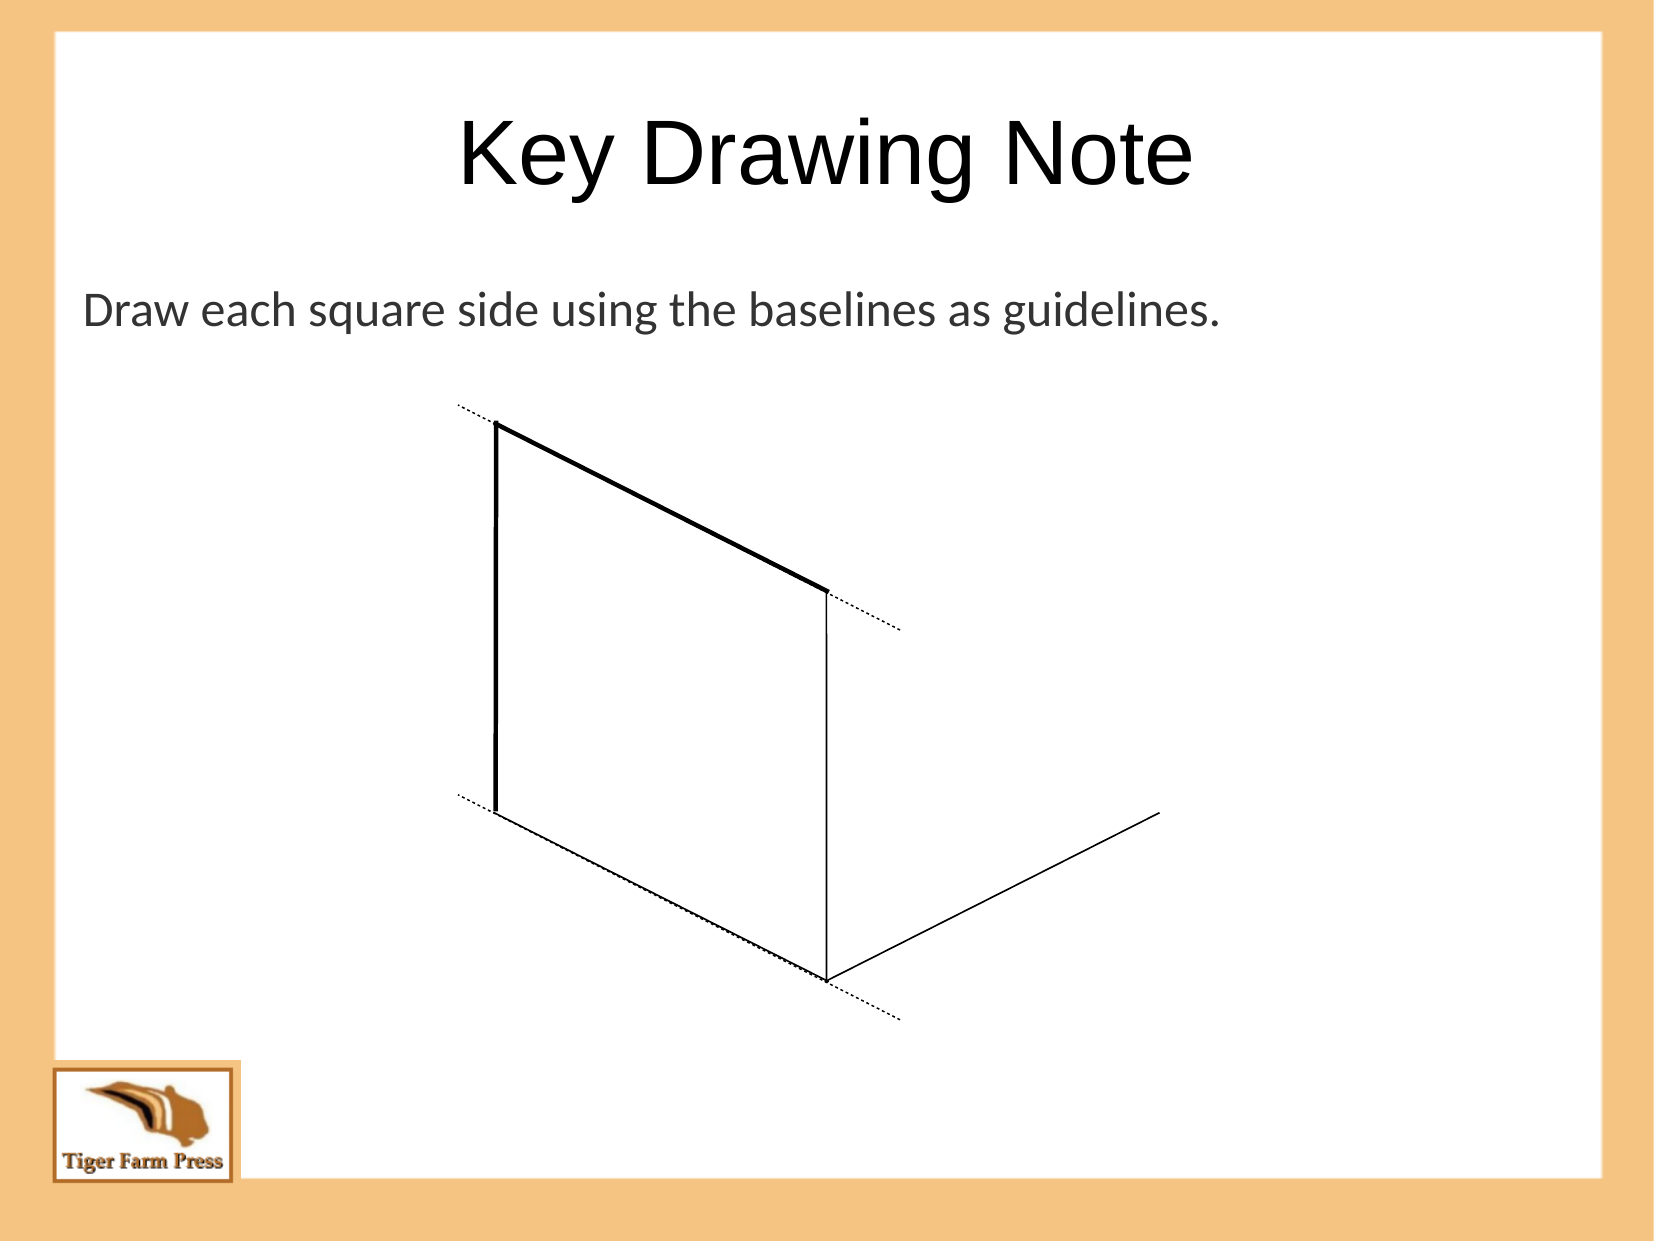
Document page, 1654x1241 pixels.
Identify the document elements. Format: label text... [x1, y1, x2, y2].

picture [0, 0, 1654, 1241]
list Draw each square side using the baselines as guidelines. [82, 290, 1572, 1109]
title Key Drawing Note [82, 49, 1572, 257]
